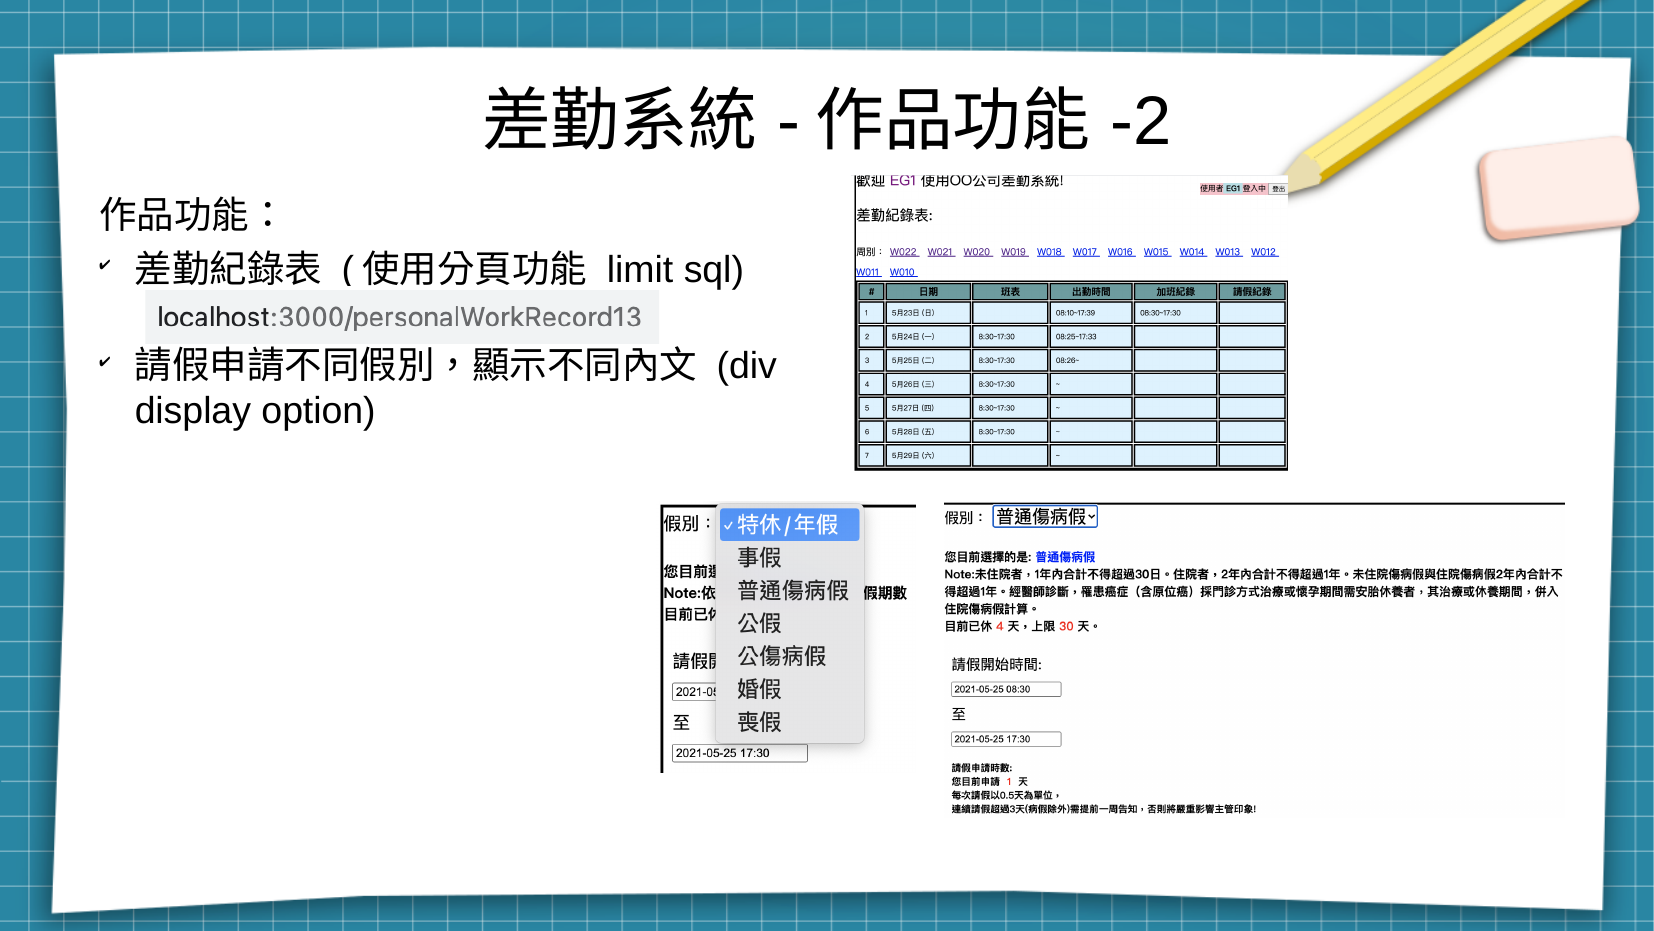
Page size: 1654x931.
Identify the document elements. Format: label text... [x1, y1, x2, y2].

title 差勤系統-作品功能-2 [82, 37, 1571, 193]
picture [0, 0, 1654, 931]
text_box 作品功能： 差勤紀錄表 (使用分頁功能 limit sql) 請假申請不同假別，顯示不同內文 (div display option) [84, 177, 798, 612]
